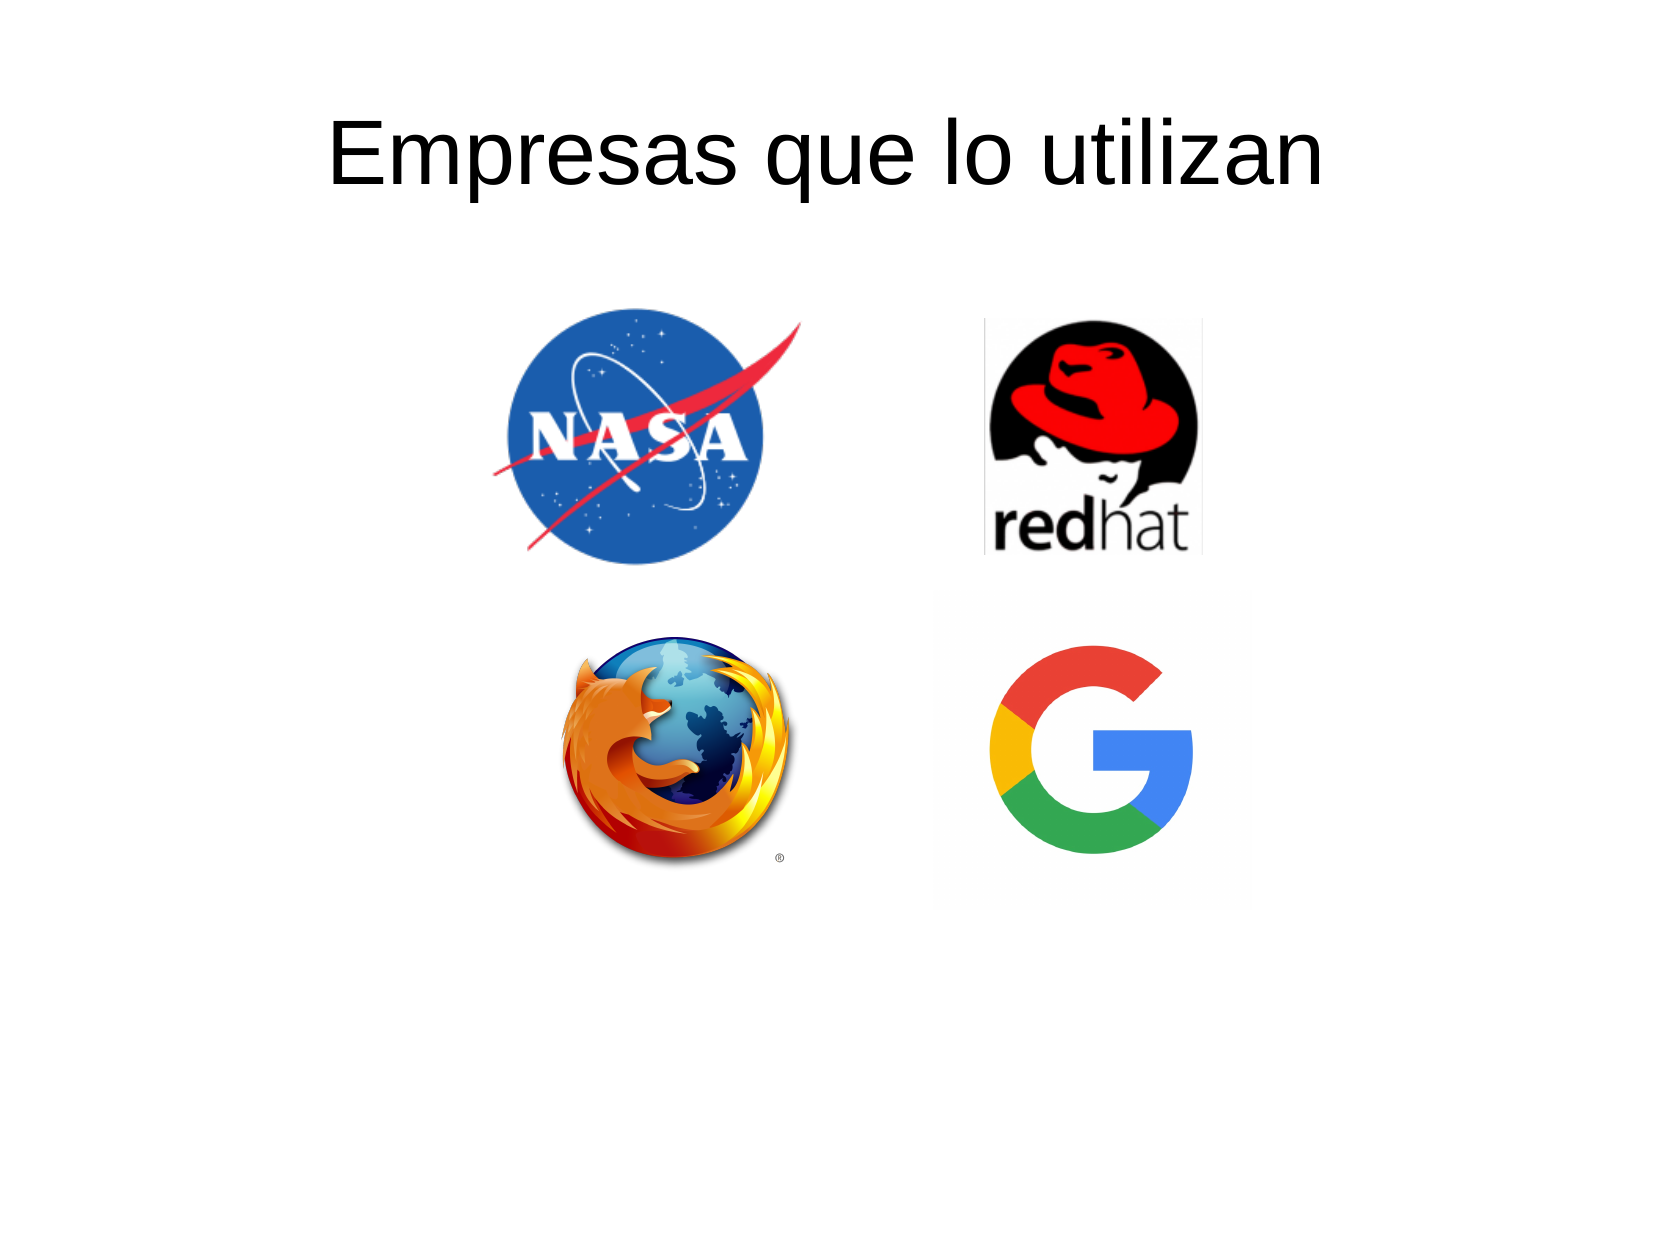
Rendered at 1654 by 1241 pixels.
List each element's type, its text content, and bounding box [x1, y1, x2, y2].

picture [933, 590, 1252, 910]
picture [555, 637, 804, 875]
picture [921, 318, 1265, 555]
picture [490, 307, 804, 567]
title Empresas que lo utilizan [82, 49, 1571, 257]
